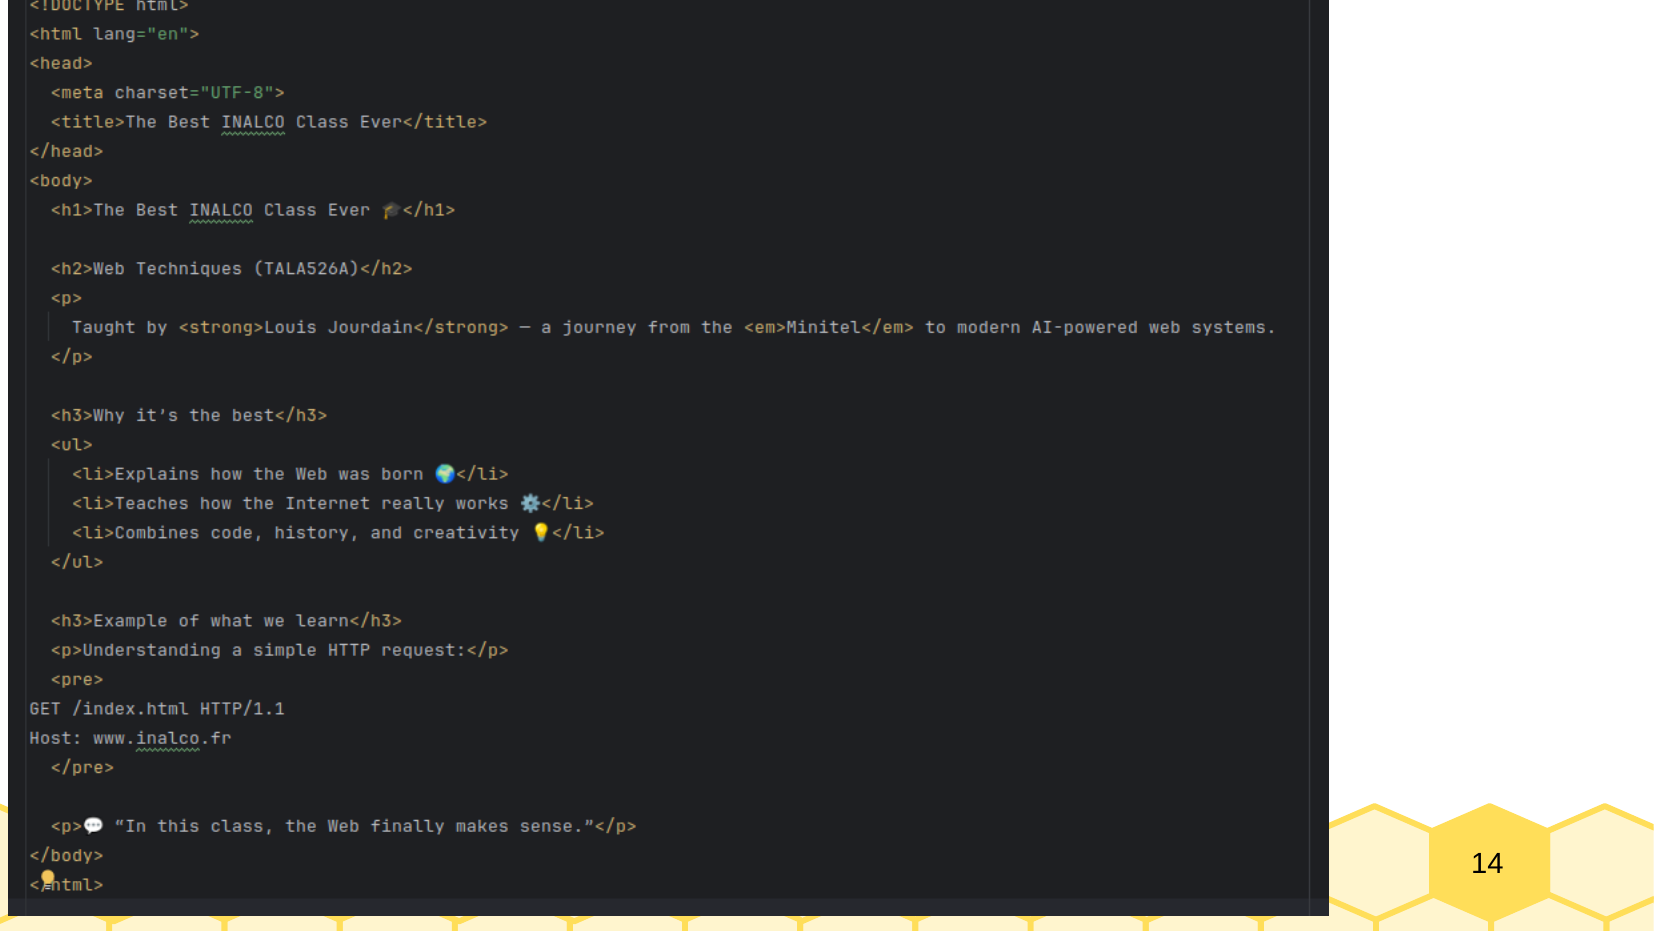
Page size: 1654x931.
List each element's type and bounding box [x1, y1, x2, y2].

picture [8, 0, 1329, 916]
